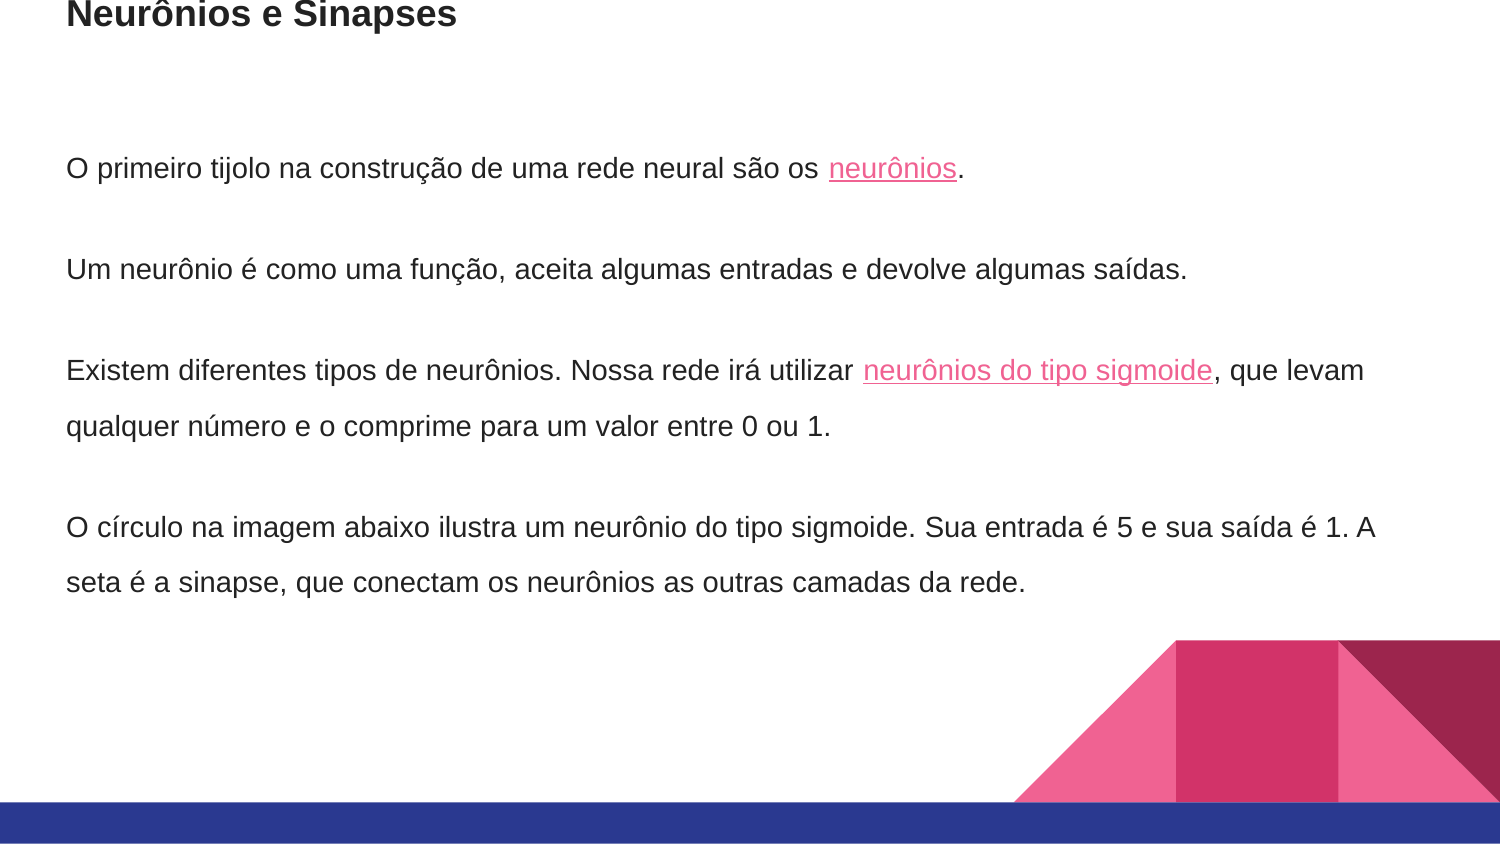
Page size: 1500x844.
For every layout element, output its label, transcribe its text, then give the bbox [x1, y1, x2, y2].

title Neurônios e Sinapses [51, 0, 1449, 67]
list O primeiro tijolo na construção de uma rede neural são os neurônios. Um neurônio é como uma função, aceita algumas entradas e devolve algumas saídas. Existem diferentes tipos de neurônios. Nossa rede irá utilizar neurônios do tipo sigmoide, que levam qualquer número e o comprime para um valor entre 0 ou 1. O círculo na imagem abaixo ilustra um neurônio do tipo sigmoide. Sua entrada é 5 e sua saída é 1. A seta é a sinapse, que conectam os neurônios as outras camadas da rede. [51, 114, 1449, 662]
